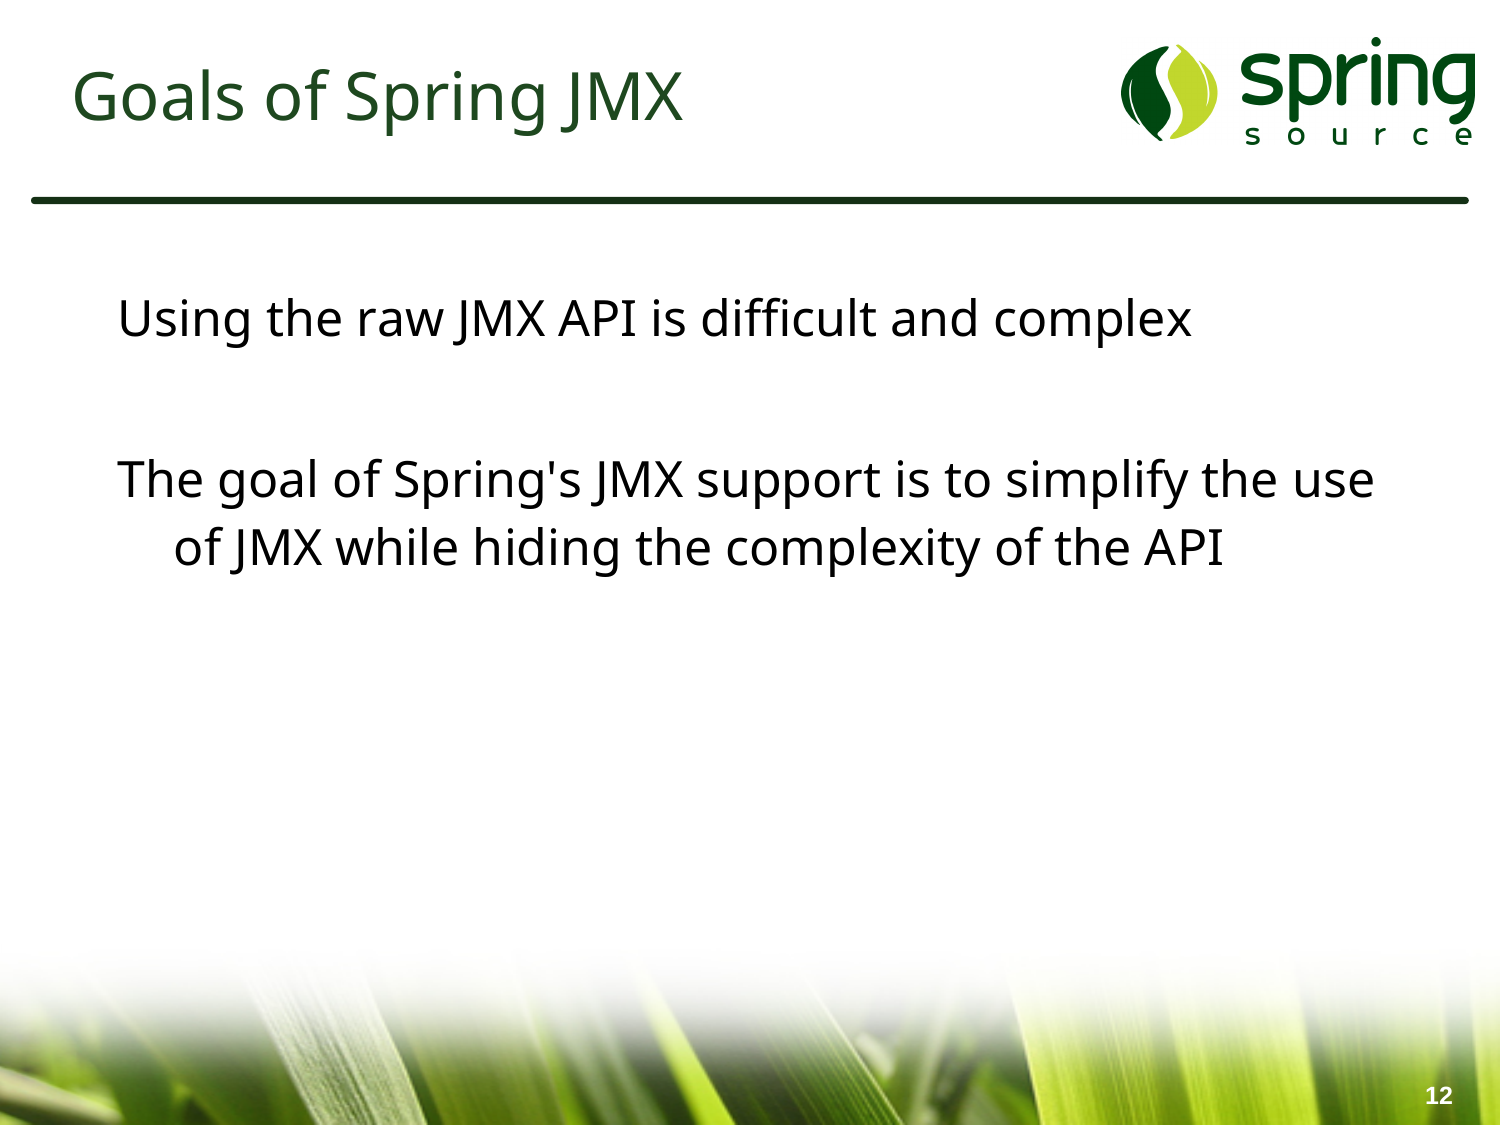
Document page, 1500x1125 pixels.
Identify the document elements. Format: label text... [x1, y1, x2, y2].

picture [1121, 37, 1475, 145]
list Using the raw JMX API is difficult and complex The goal of Spring's JMX support is to simplify the use of JMX while hiding the complexity of the API [103, 275, 1394, 938]
title Goals of Spring JMX [56, 13, 1089, 176]
picture [0, 944, 1500, 1125]
